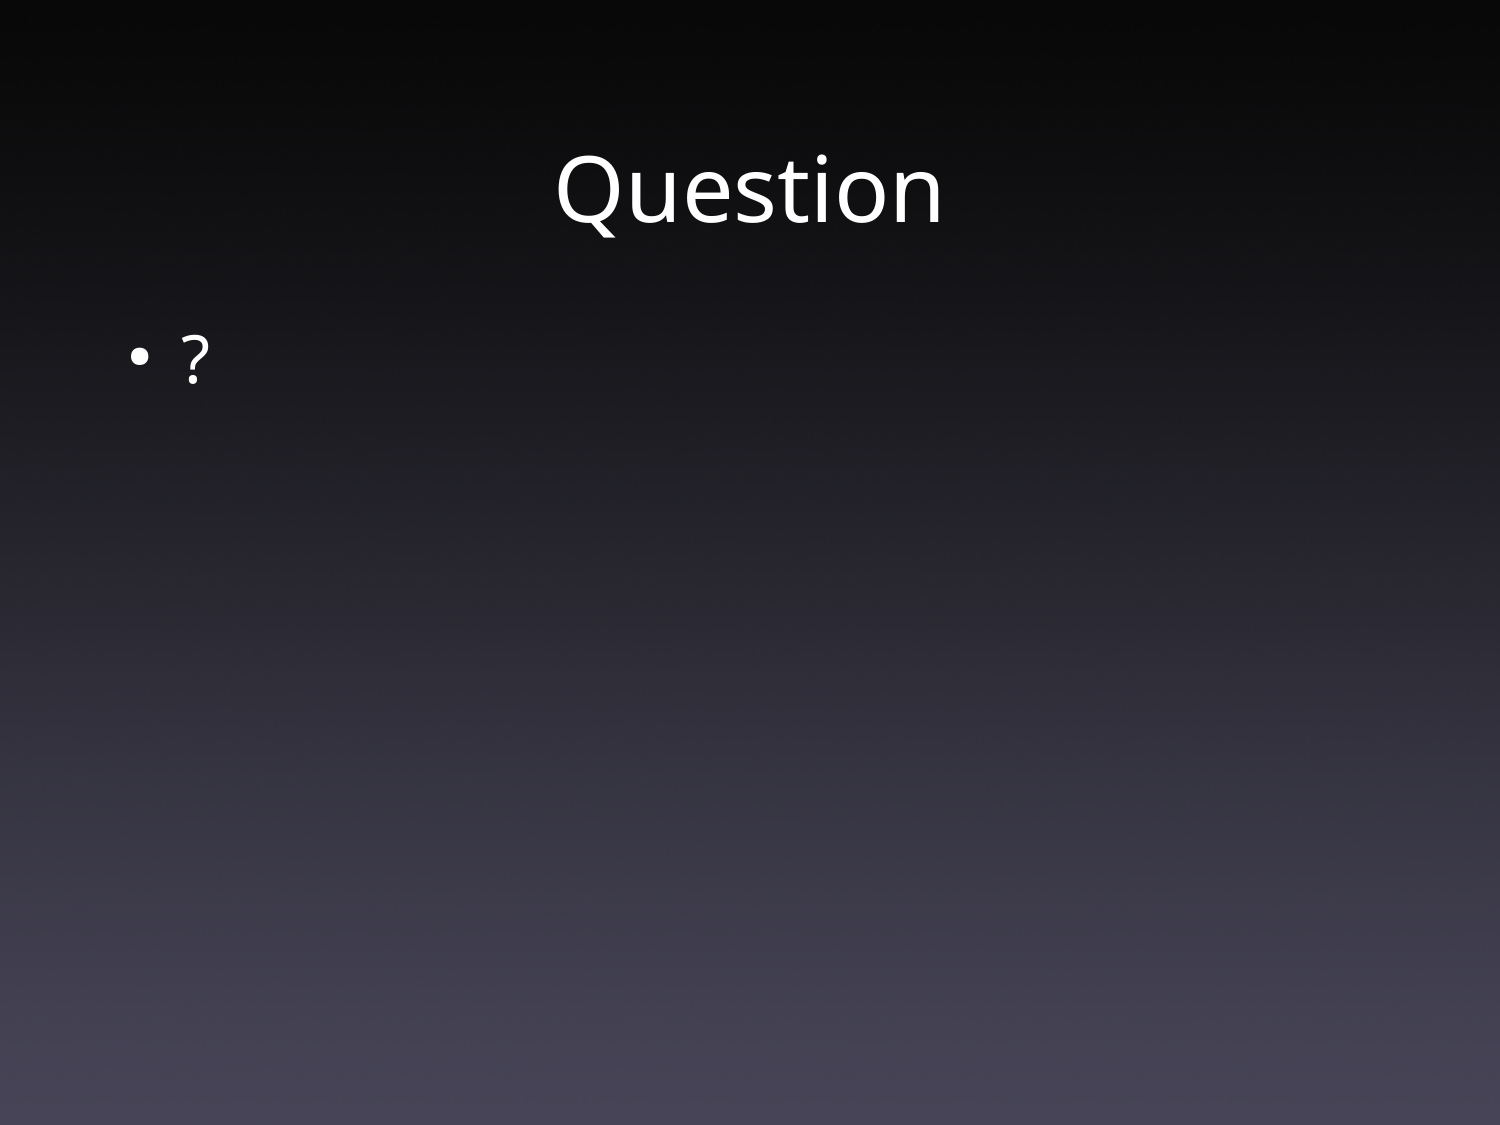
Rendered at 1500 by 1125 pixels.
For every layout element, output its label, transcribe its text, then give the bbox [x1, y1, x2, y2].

title Question [110, 93, 1392, 282]
picture [0, 0, 1500, 1125]
list ? [110, 312, 1392, 1125]
